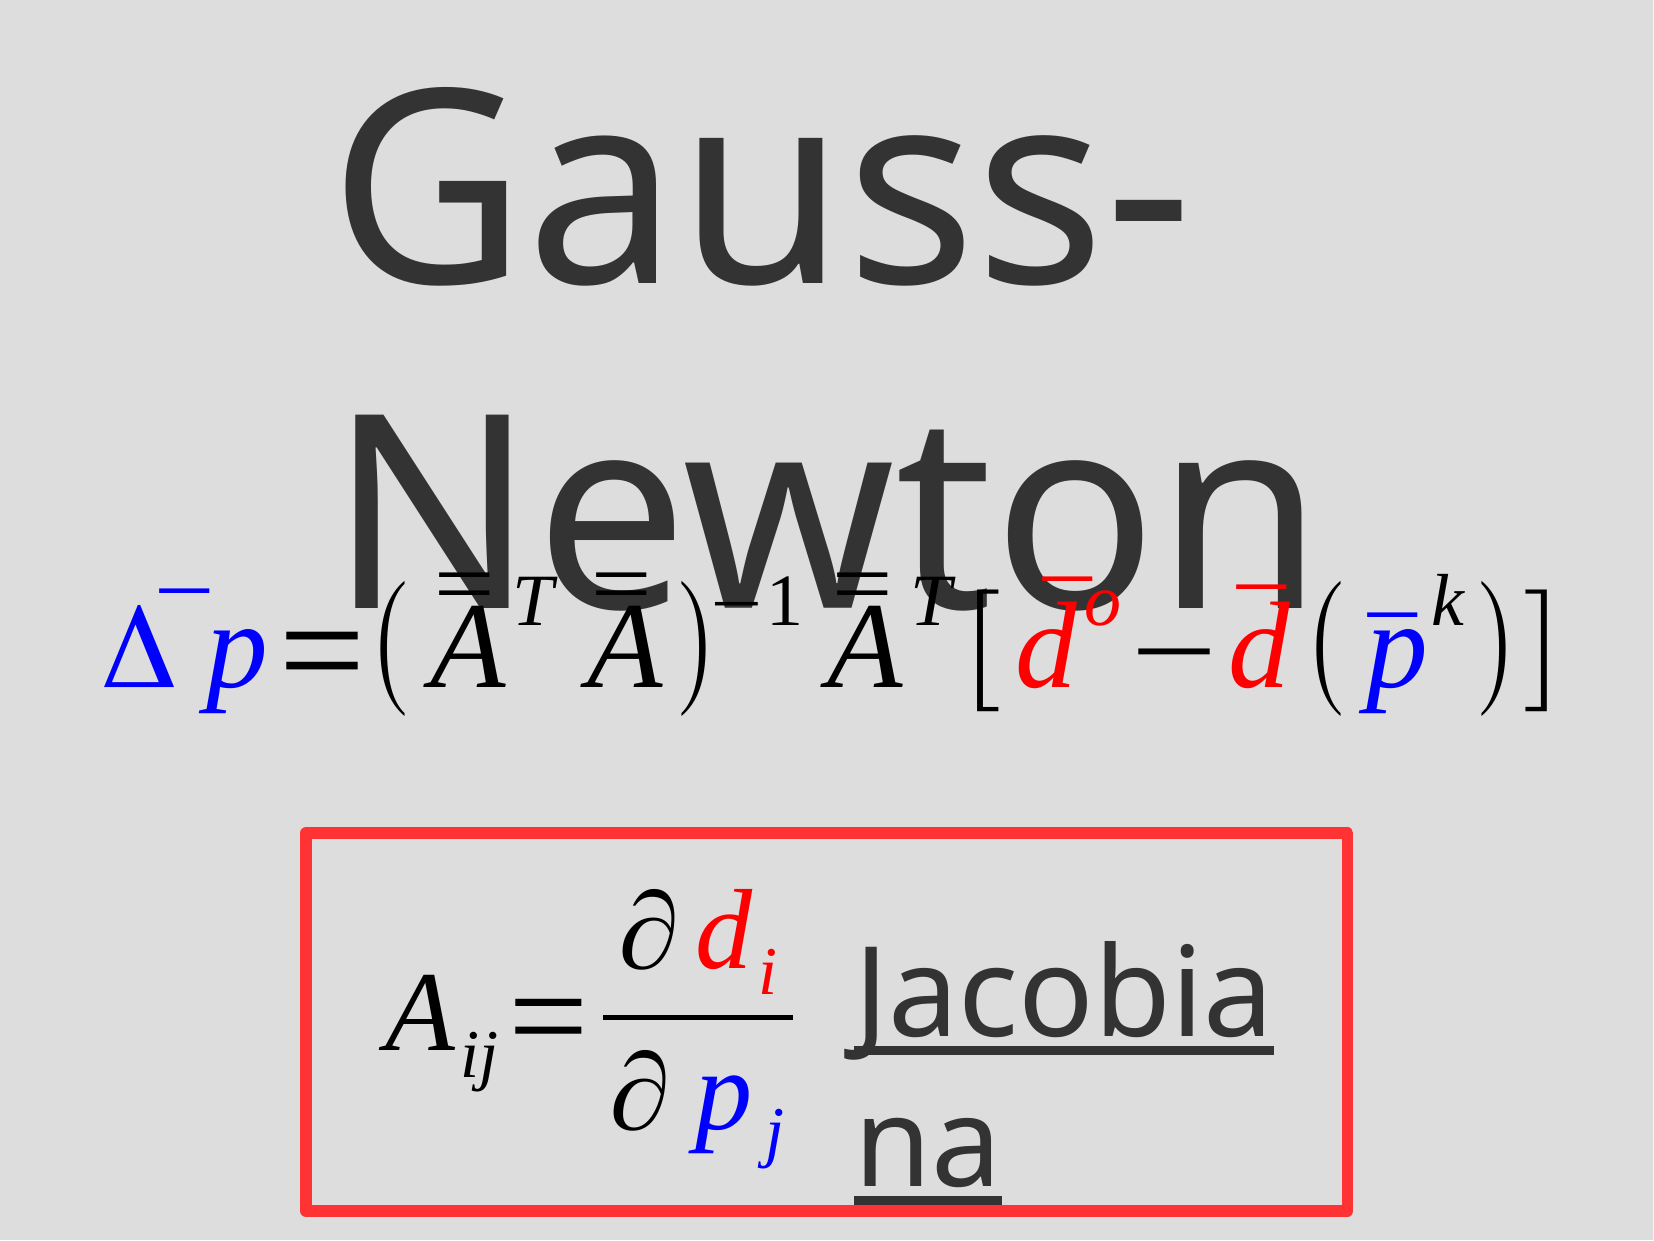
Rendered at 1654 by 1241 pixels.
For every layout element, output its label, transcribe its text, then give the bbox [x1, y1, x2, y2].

chart [366, 865, 806, 1171]
title Jacobiana [826, 898, 1302, 1118]
title Gauss-Newton [82, 0, 1571, 567]
chart [91, 560, 1562, 723]
